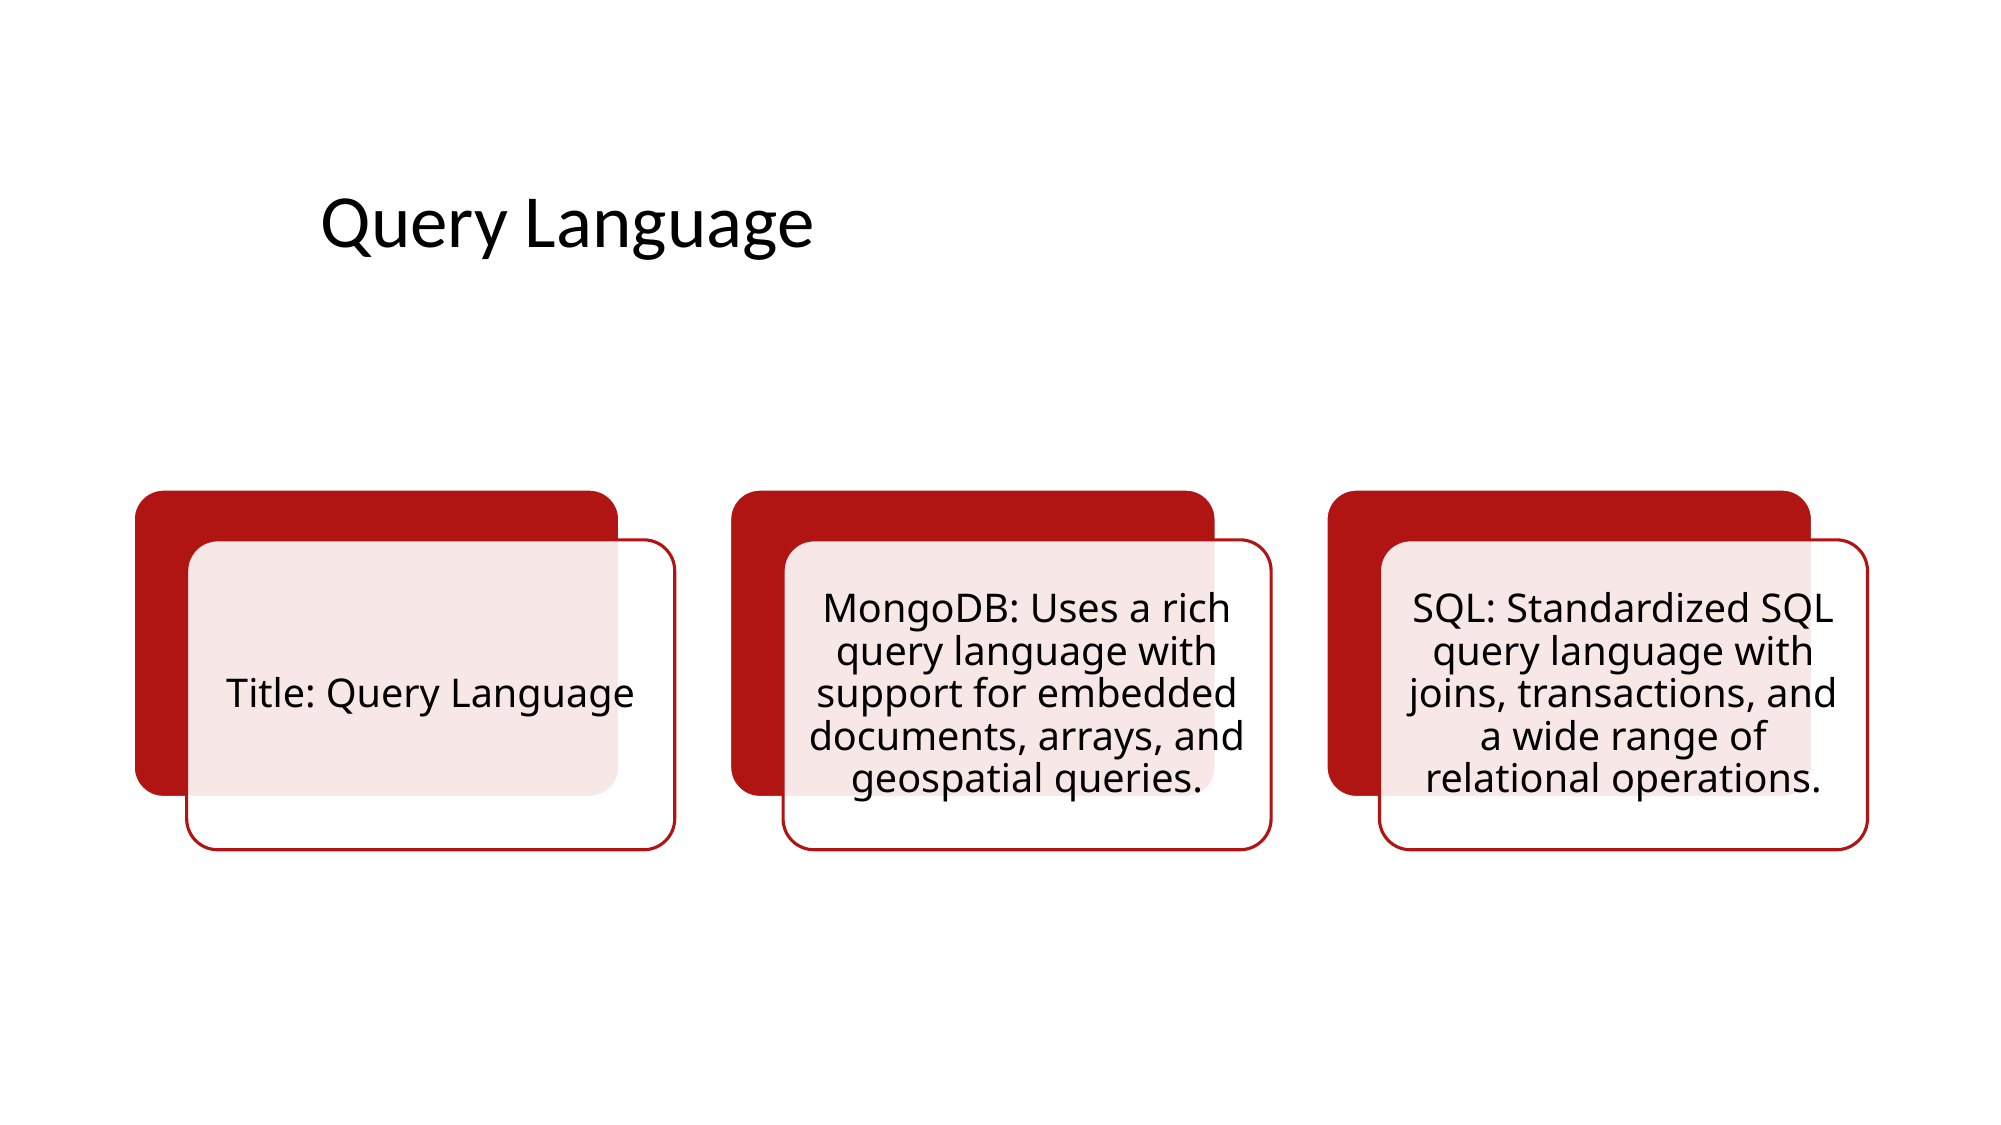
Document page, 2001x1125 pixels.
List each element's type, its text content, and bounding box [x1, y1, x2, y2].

title Query Language [288, 131, 1712, 304]
text_box SQL: Standardized SQL query language with joins, transactions, and a wide range of relational operations. [1379, 539, 1868, 850]
text_box [728, 488, 1217, 799]
text_box [1325, 488, 1814, 799]
text_box [132, 488, 621, 799]
text_box Title: Query Language [186, 539, 675, 850]
text_box MongoDB: Uses a rich query language with support for embedded documents, arrays, and geospatial queries. [783, 539, 1272, 850]
